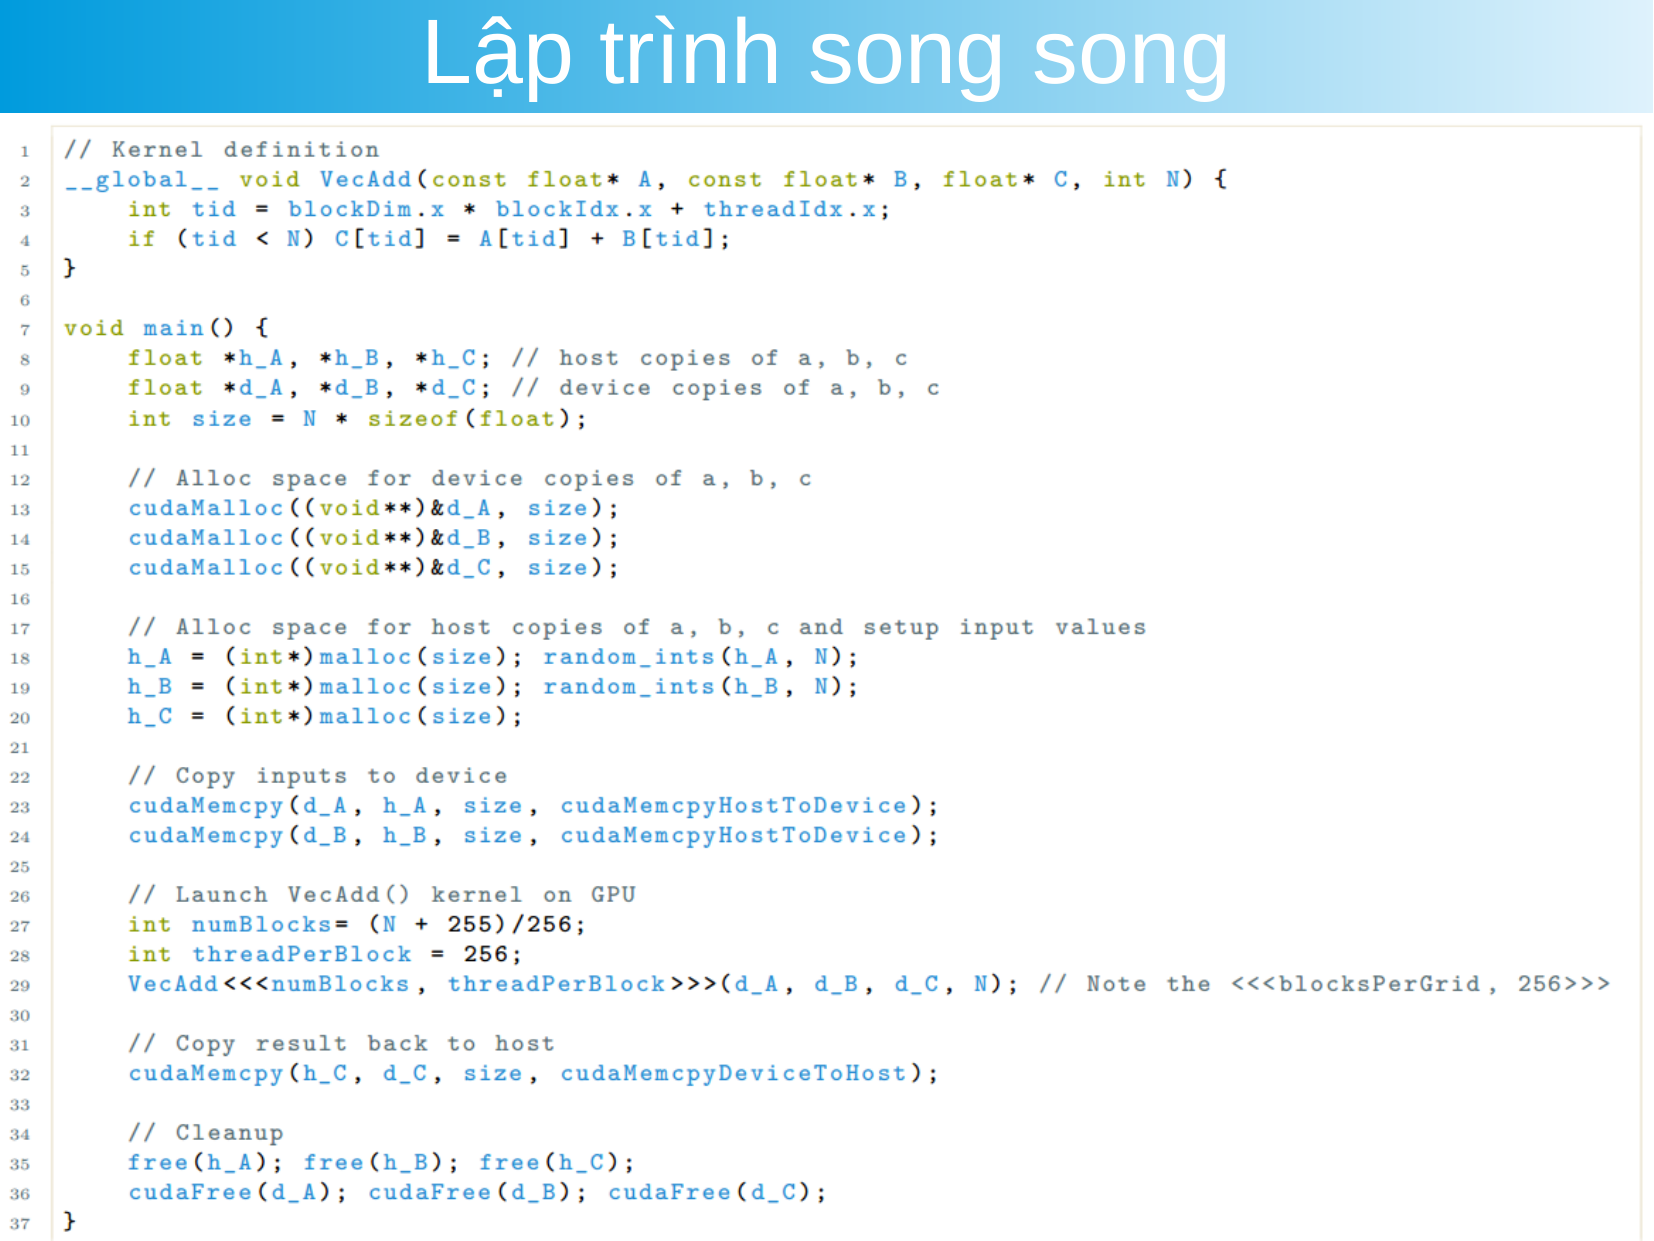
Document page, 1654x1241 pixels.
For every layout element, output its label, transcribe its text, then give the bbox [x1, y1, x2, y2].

picture [0, 105, 1654, 1241]
title Lập trình song song [82, 0, 1571, 105]
